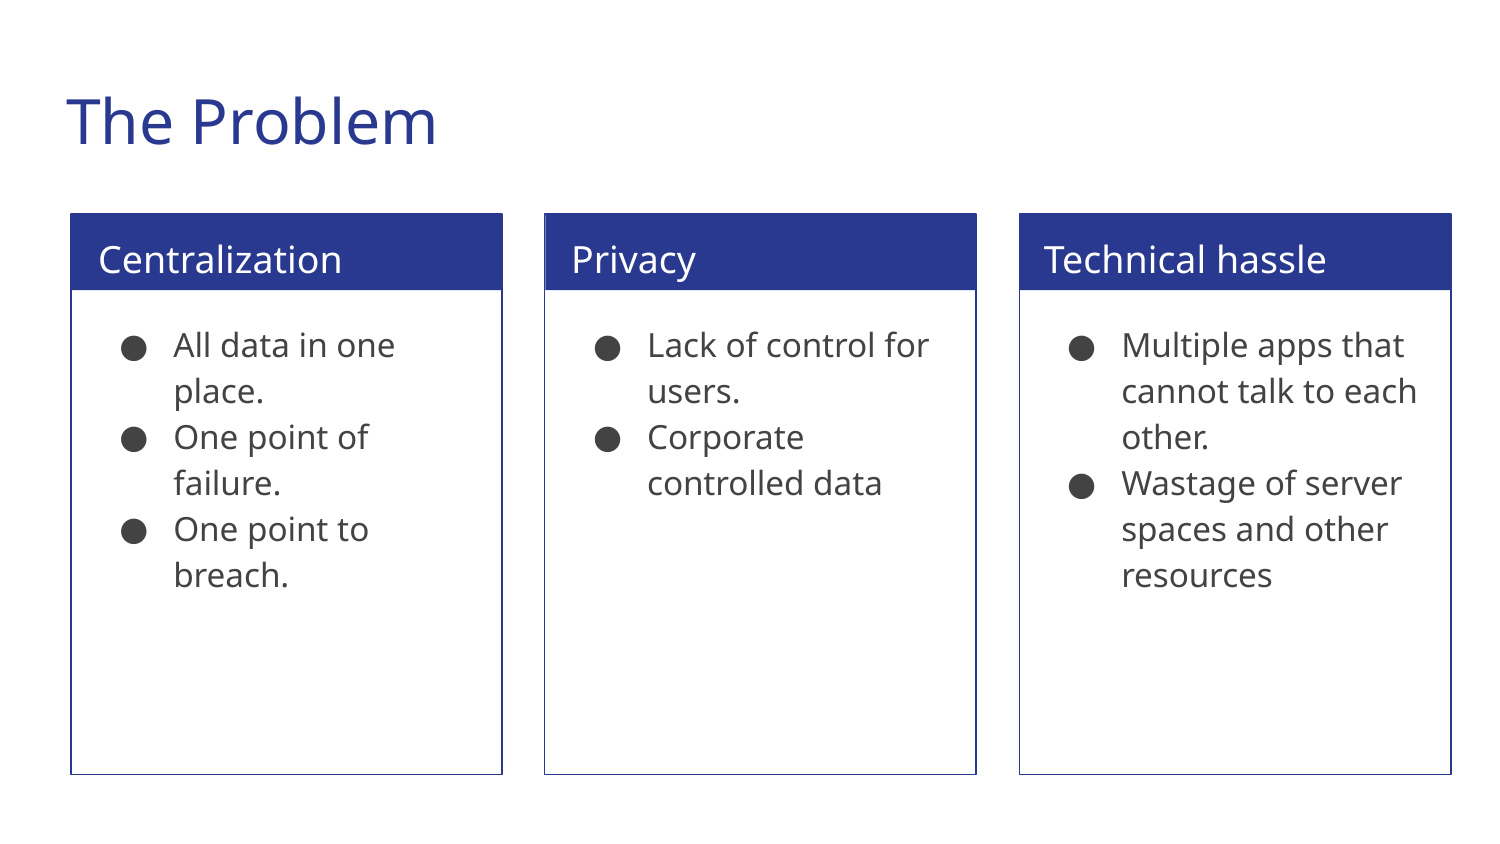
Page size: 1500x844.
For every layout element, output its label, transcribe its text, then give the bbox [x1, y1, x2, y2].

list Lack of control for users. Corporate controlled data [557, 303, 964, 762]
list Technical hassle [1028, 214, 1439, 290]
title The Problem [51, 67, 1449, 167]
list All data in one place. One point of failure. One point to breach. [83, 303, 490, 762]
list Centralization [83, 214, 493, 290]
text_box [72, 215, 501, 291]
list Multiple apps that cannot talk to each other. Wastage of server spaces and other resources [1031, 303, 1438, 762]
list Privacy [556, 214, 966, 290]
text_box [545, 215, 975, 291]
text_box [1019, 214, 1451, 291]
